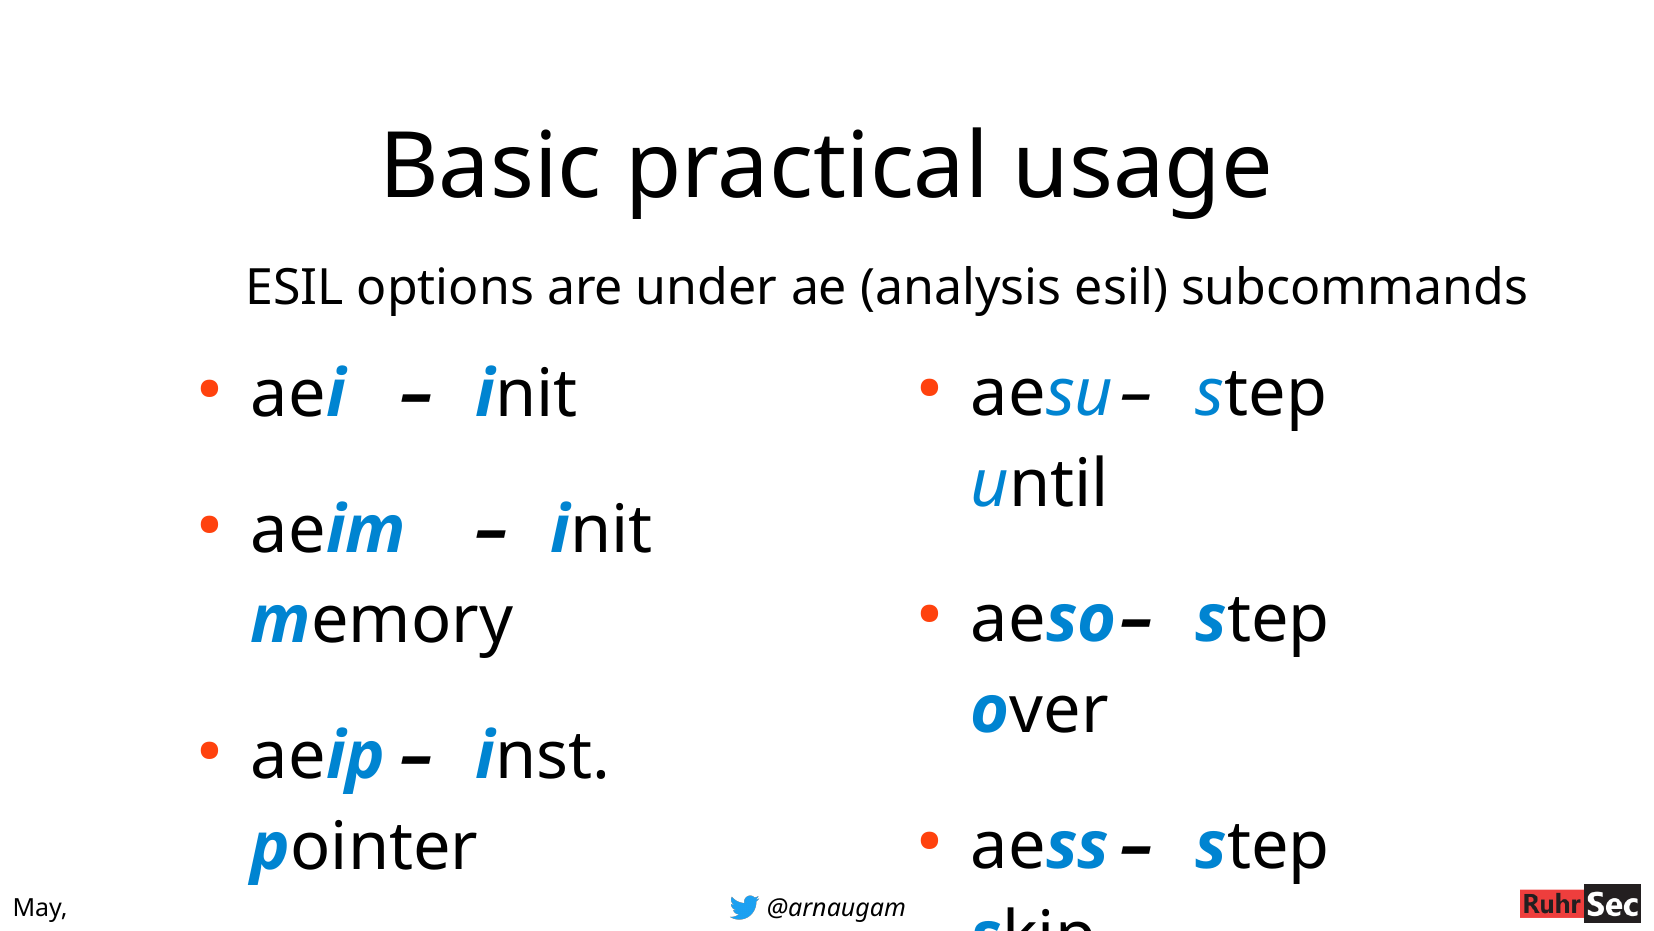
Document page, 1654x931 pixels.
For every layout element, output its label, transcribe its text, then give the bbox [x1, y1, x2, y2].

list aesu – step until aeso – step over aess – step skip aer – registers [900, 343, 1471, 810]
title Basic practical usage [82, 84, 1571, 240]
picture [1520, 884, 1641, 923]
text_box ESIL options are under ae (analysis esil) subcommands [230, 243, 1423, 319]
list aei – init aeim – init memory aeip – inst. pointer aes – step [180, 345, 826, 811]
picture [721, 884, 768, 931]
